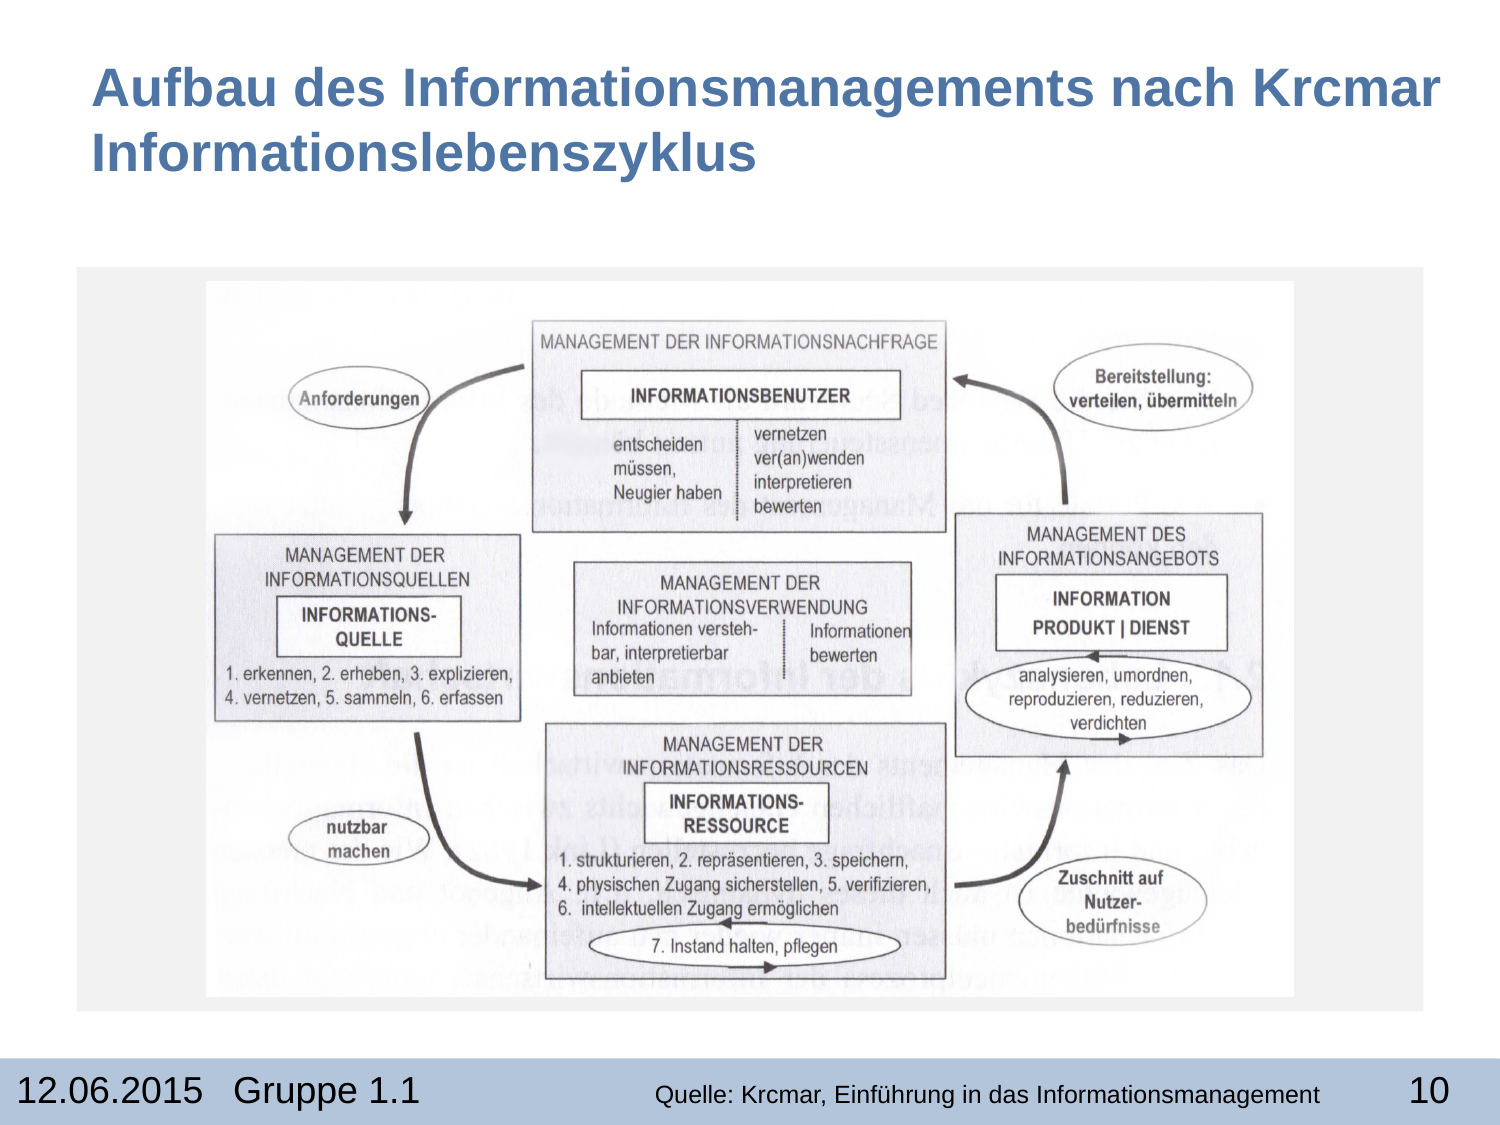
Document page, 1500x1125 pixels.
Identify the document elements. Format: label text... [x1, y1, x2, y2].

picture [206, 281, 1294, 997]
title Aufbau des Informationsmanagements nach Krcmar Informationslebenszyklus [76, 44, 1500, 236]
text_box <Nummer> [1393, 1058, 1500, 1125]
footer Gruppe 1.1 Quelle: Krcmar, Einführung in das Informationsmanagement [272, 1058, 1341, 1125]
text_box 12.06.2015 [1, 1058, 272, 1125]
